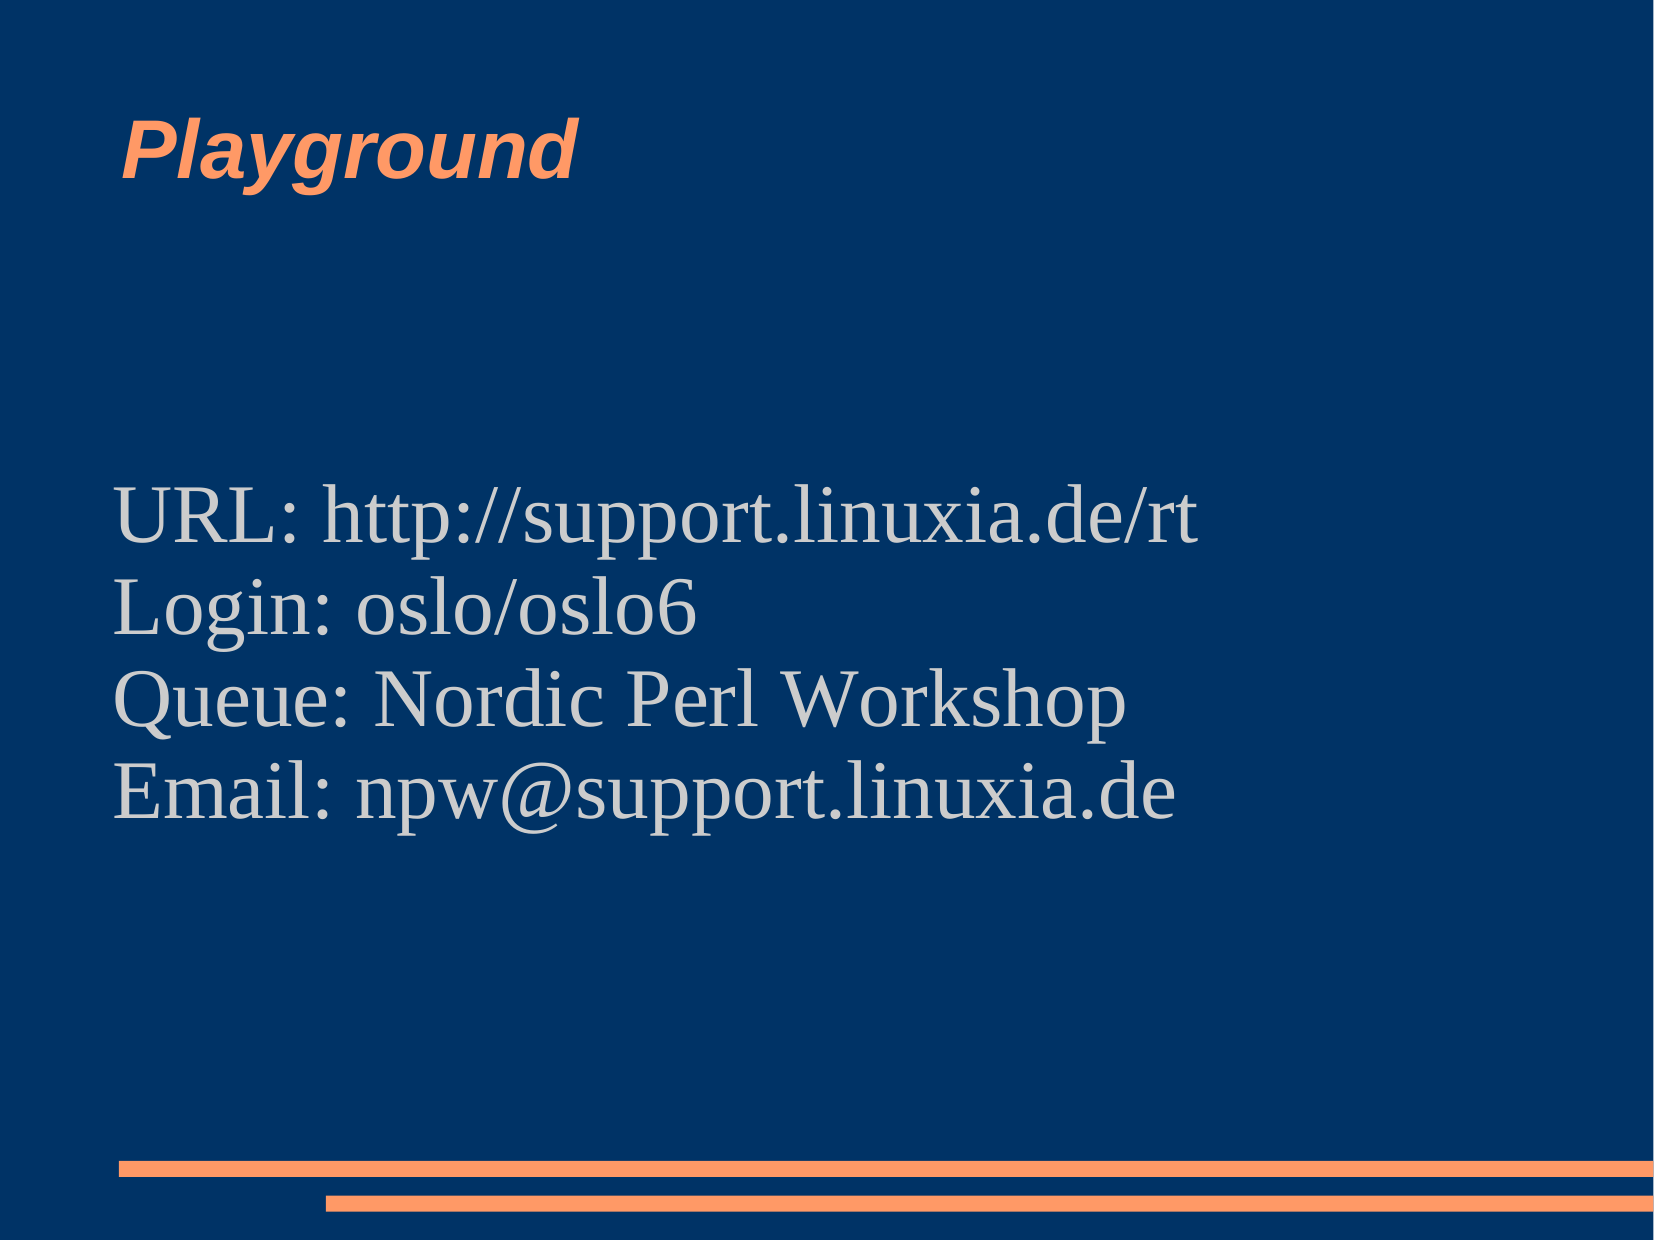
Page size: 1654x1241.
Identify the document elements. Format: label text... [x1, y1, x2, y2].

subtitle URL: http://support.linuxia.de/rt Login: oslo/oslo6 Queue: Nordic Perl Workshop Email: npw@support.linuxia.de [112, 254, 1552, 1051]
title Playground [121, 46, 1534, 254]
